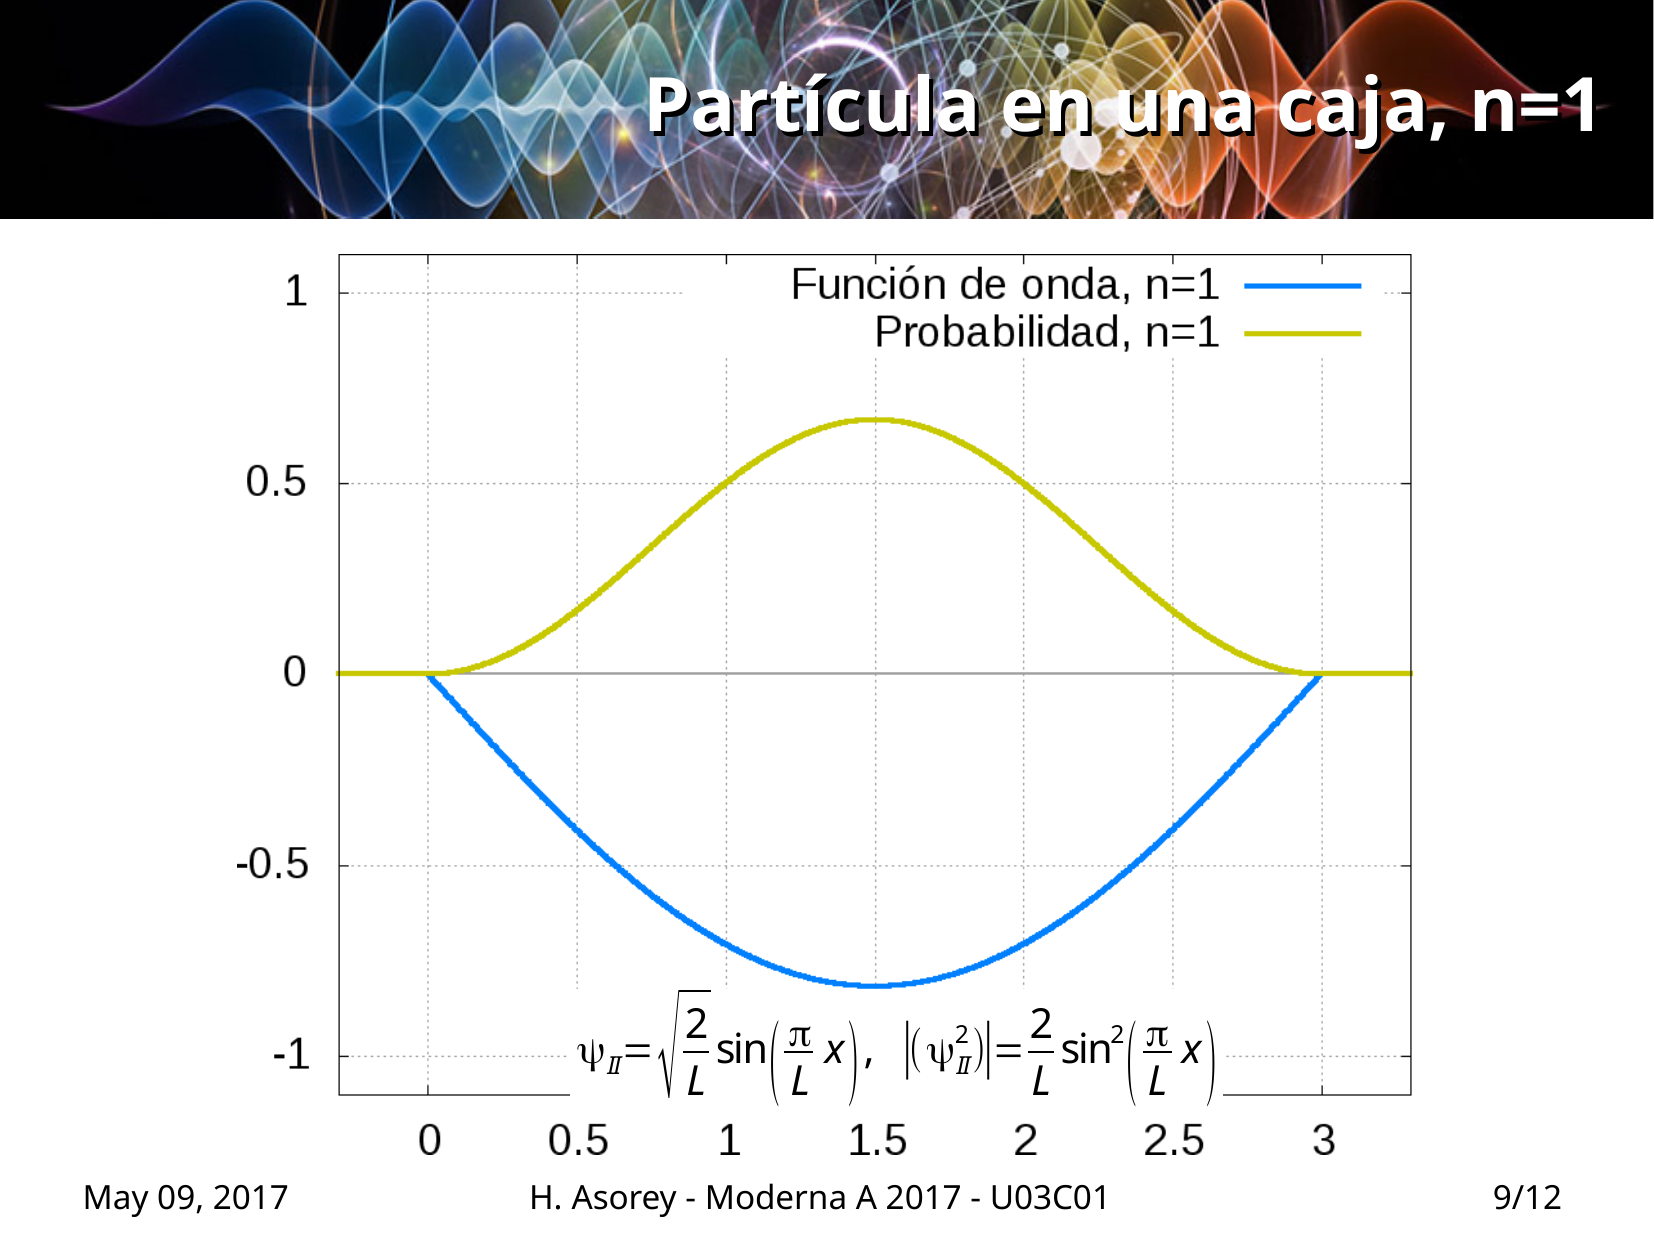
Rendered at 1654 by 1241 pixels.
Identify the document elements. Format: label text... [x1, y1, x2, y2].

title Partícula en una caja, n=1 [45, 15, 1606, 191]
picture [0, 0, 1654, 219]
chart [570, 988, 1224, 1111]
picture [237, 254, 1413, 1156]
